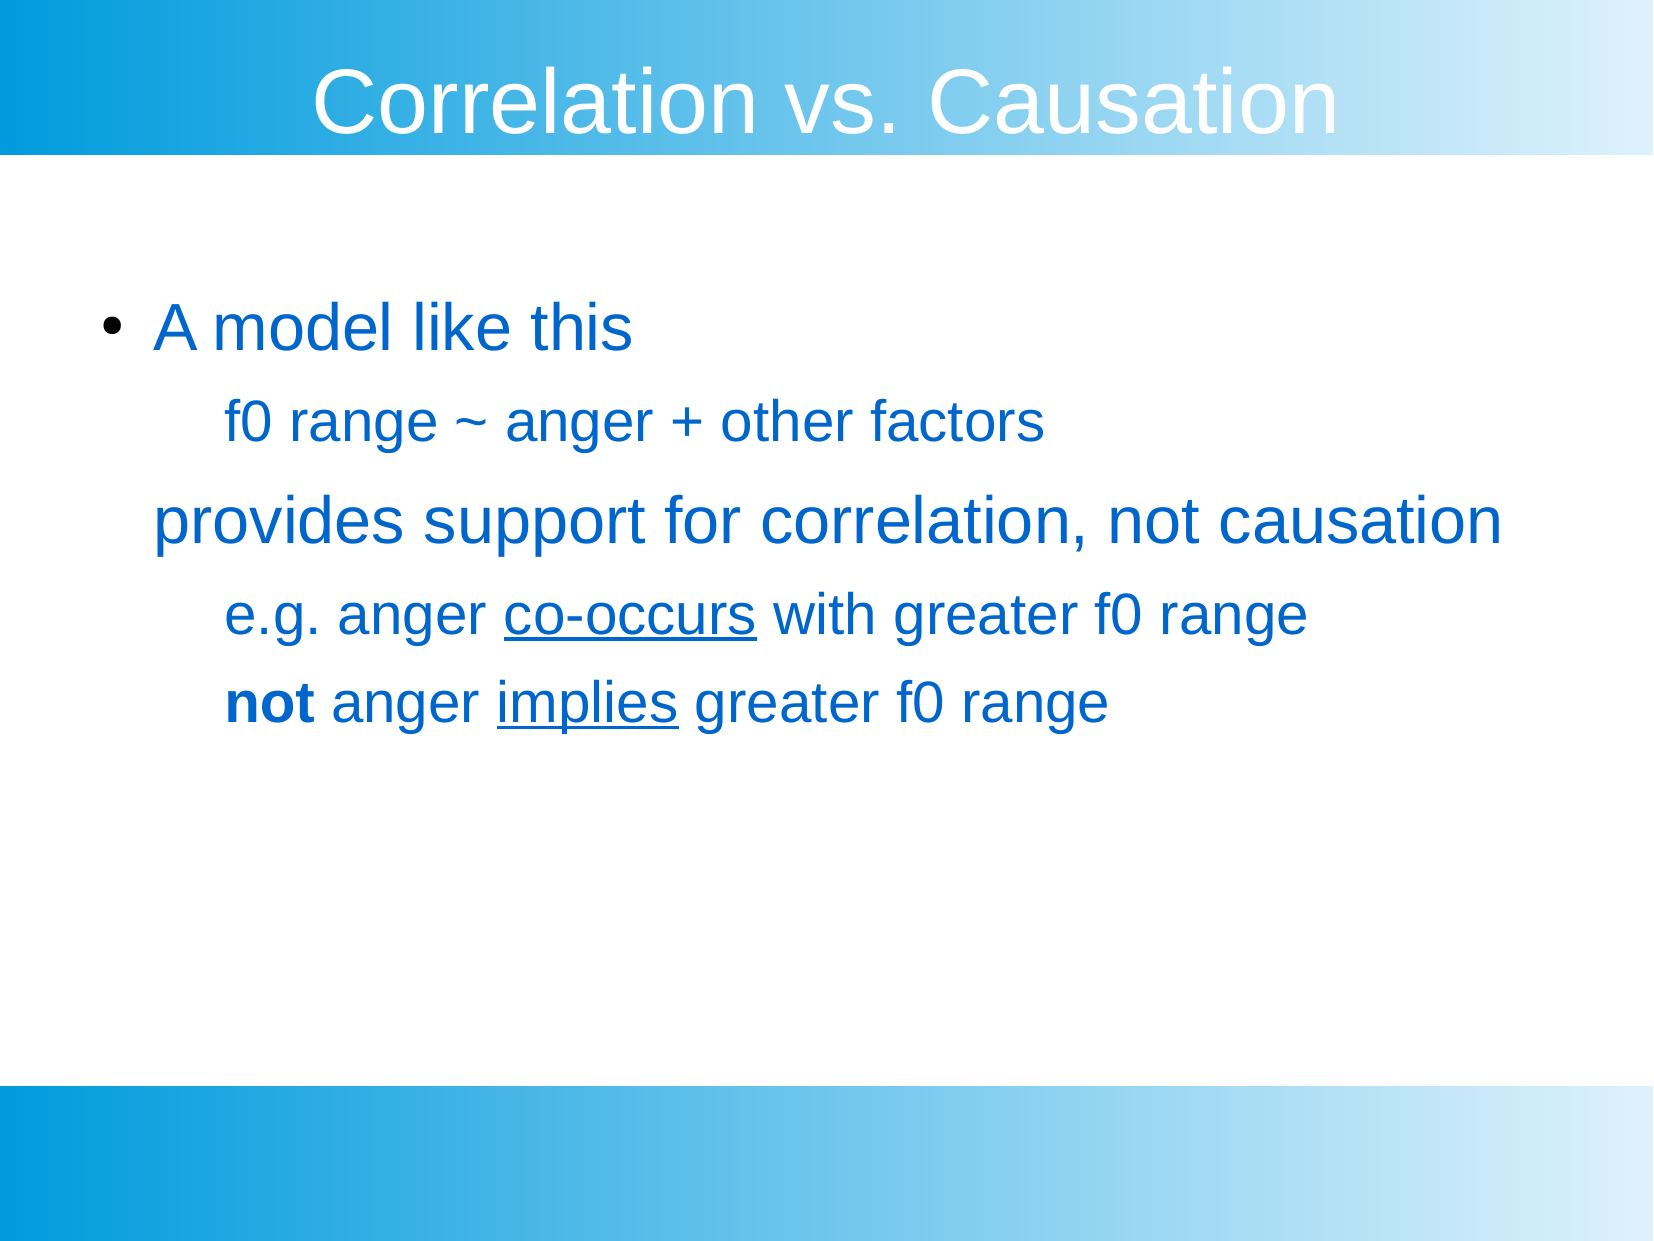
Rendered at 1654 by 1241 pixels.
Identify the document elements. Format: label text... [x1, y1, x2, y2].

list A model like this f0 range ~ anger + other factors provides support for correlation, not causation e.g. anger co-occurs with greater f0 range not anger implies greater f0 range [82, 290, 1571, 1010]
title Correlation vs. Causation [82, 49, 1571, 155]
